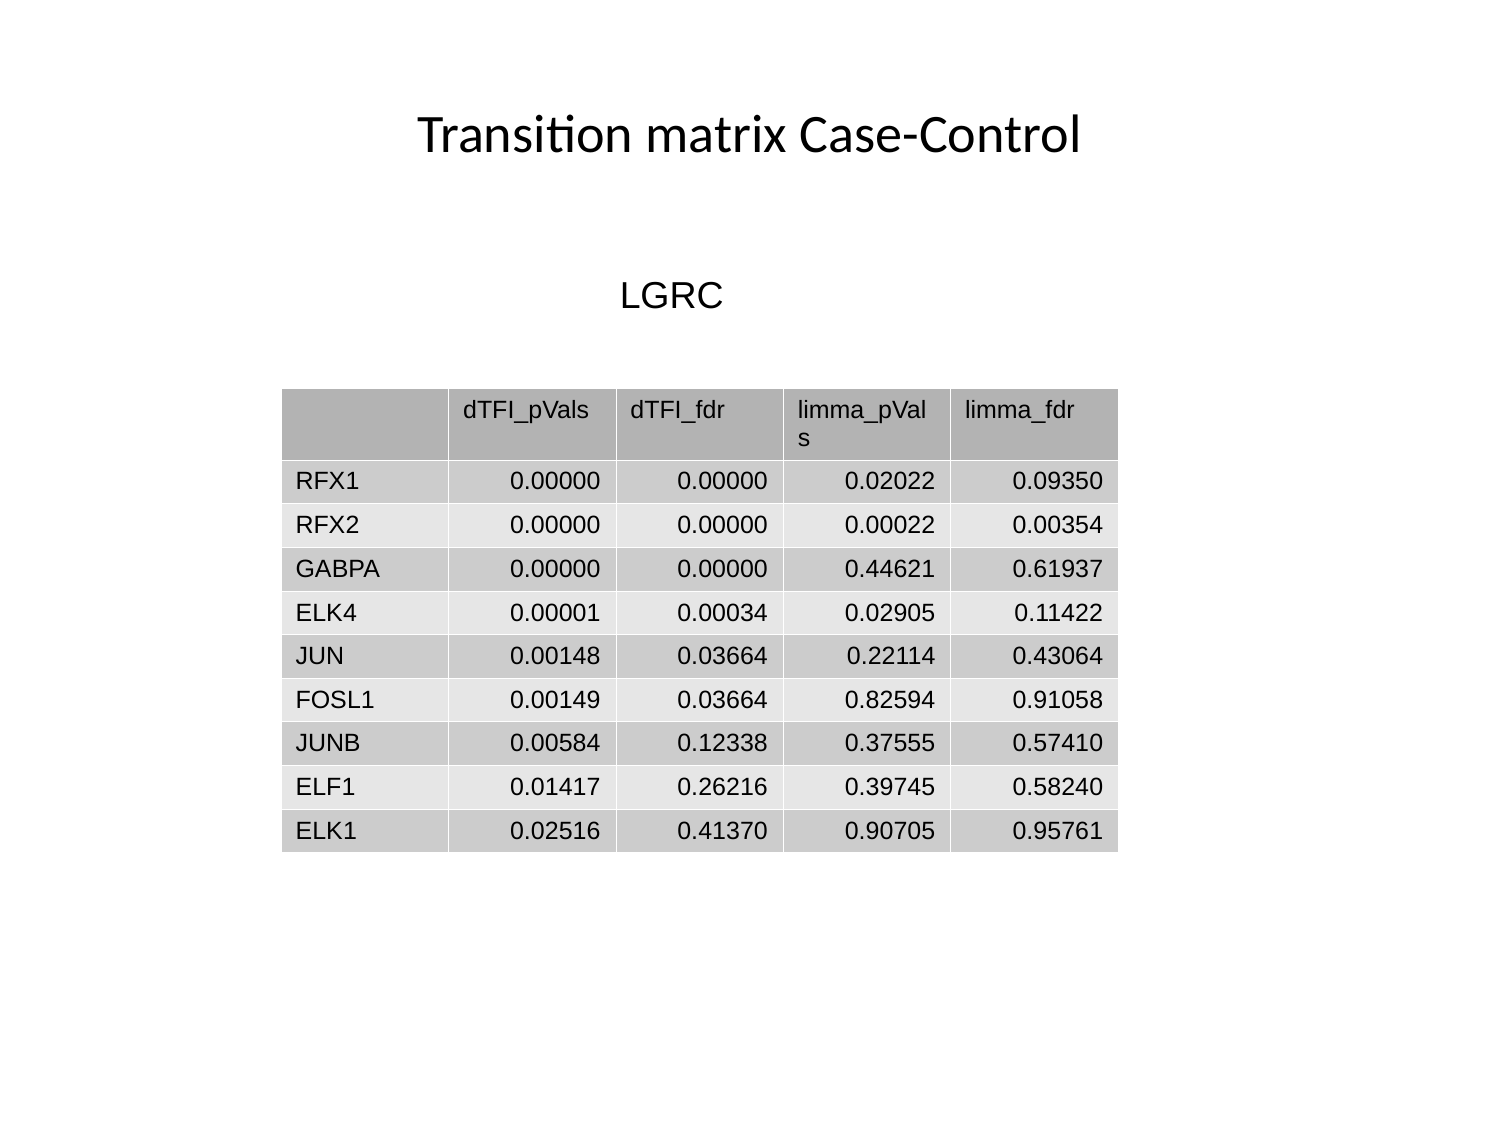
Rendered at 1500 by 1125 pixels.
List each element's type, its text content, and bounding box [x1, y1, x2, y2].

text_box LGRC [605, 267, 739, 324]
table_cell 0.22114 [784, 635, 950, 678]
table_cell JUNB [282, 722, 448, 765]
table_cell 0.82594 [784, 679, 950, 721]
table_cell 0.00148 [449, 635, 616, 678]
table_cell 0.00034 [617, 592, 783, 634]
table_cell 0.26216 [617, 766, 783, 809]
table_cell FOSL1 [282, 679, 448, 721]
table_cell ELF1 [282, 766, 448, 809]
table_cell 0.00000 [617, 504, 783, 547]
table_cell ELK1 [282, 810, 448, 852]
table_header dTFI_fdr [617, 389, 783, 460]
table_cell 0.00149 [449, 679, 616, 721]
table_cell RFX2 [282, 504, 448, 547]
table_cell 0.03664 [617, 679, 783, 721]
table_header [282, 389, 448, 460]
table_cell 0.39745 [784, 766, 950, 809]
table_cell 0.95761 [951, 810, 1118, 852]
table_header limma_fdr [951, 389, 1118, 460]
table_cell 0.02516 [449, 810, 616, 852]
table_cell 0.43064 [951, 635, 1118, 678]
table_cell 0.09350 [951, 461, 1118, 503]
table_cell 0.37555 [784, 722, 950, 765]
table_cell 0.57410 [951, 722, 1118, 765]
table_cell 0.00584 [449, 722, 616, 765]
table_cell 0.00354 [951, 504, 1118, 547]
table_cell 0.61937 [951, 548, 1118, 591]
table_cell 0.91058 [951, 679, 1118, 721]
table_cell 0.01417 [449, 766, 616, 809]
table_cell 0.58240 [951, 766, 1118, 809]
table_cell 0.44621 [784, 548, 950, 591]
table_cell 0.00022 [784, 504, 950, 547]
table_cell 0.03664 [617, 635, 783, 678]
table_cell 0.11422 [951, 592, 1118, 634]
table_cell 0.00000 [617, 548, 783, 591]
table_header limma_pVals [784, 389, 950, 460]
table_cell RFX1 [282, 461, 448, 503]
table_cell 0.02022 [784, 461, 950, 503]
table_cell 0.00000 [449, 504, 616, 547]
title Transition matrix Case-Control [75, 45, 1425, 233]
table_cell 0.90705 [784, 810, 950, 852]
table_cell JUN [282, 635, 448, 678]
table_cell ELK4 [282, 592, 448, 634]
table_cell 0.00000 [617, 461, 783, 503]
table_cell GABPA [282, 548, 448, 591]
table_cell 0.00000 [449, 461, 616, 503]
table_cell 0.00000 [449, 548, 616, 591]
table_cell 0.41370 [617, 810, 783, 852]
table_cell 0.02905 [784, 592, 950, 634]
table_cell 0.12338 [617, 722, 783, 765]
table_header dTFI_pVals [449, 389, 616, 460]
table_cell 0.00001 [449, 592, 616, 634]
